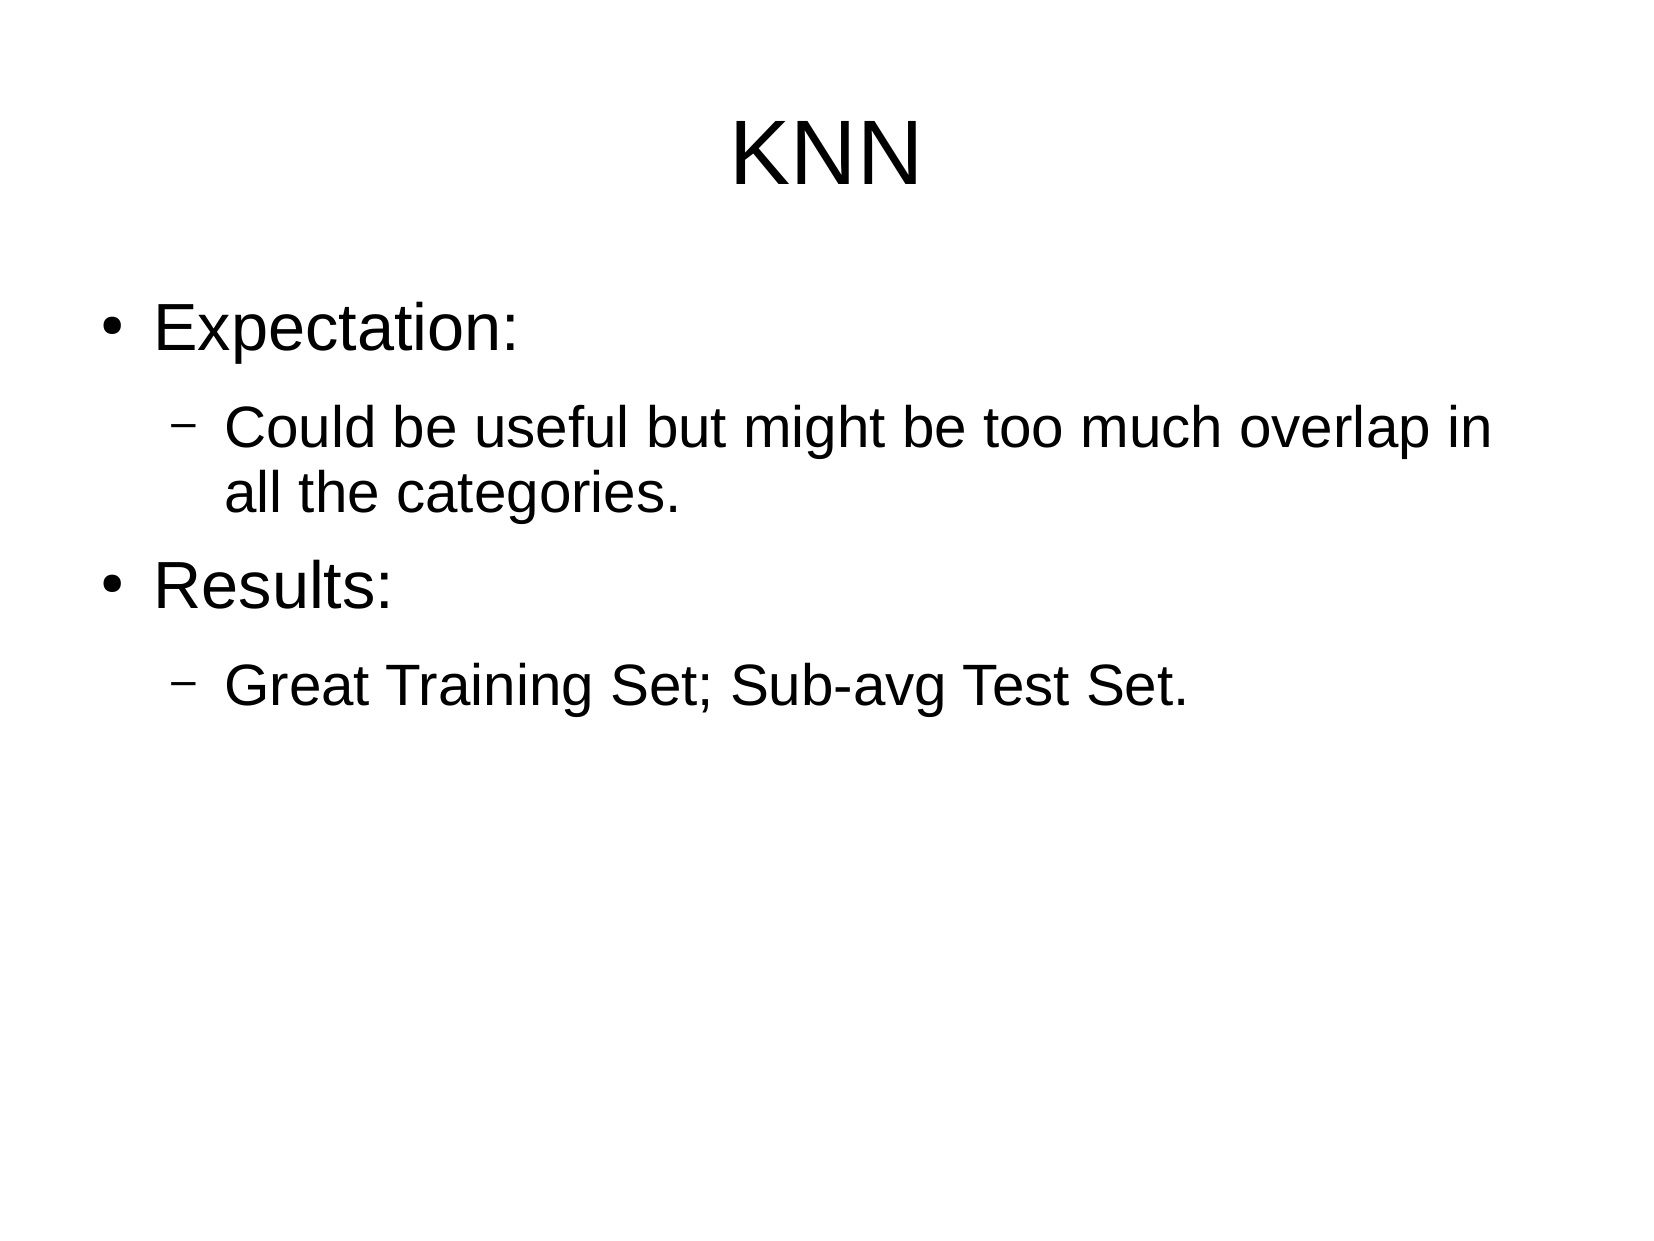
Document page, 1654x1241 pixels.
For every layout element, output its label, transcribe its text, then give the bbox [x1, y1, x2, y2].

list Expectation: Could be useful but might be too much overlap in all the categories. Results: Great Training Set; Sub-avg Test Set. [82, 290, 1538, 1010]
title KNN [82, 49, 1571, 257]
